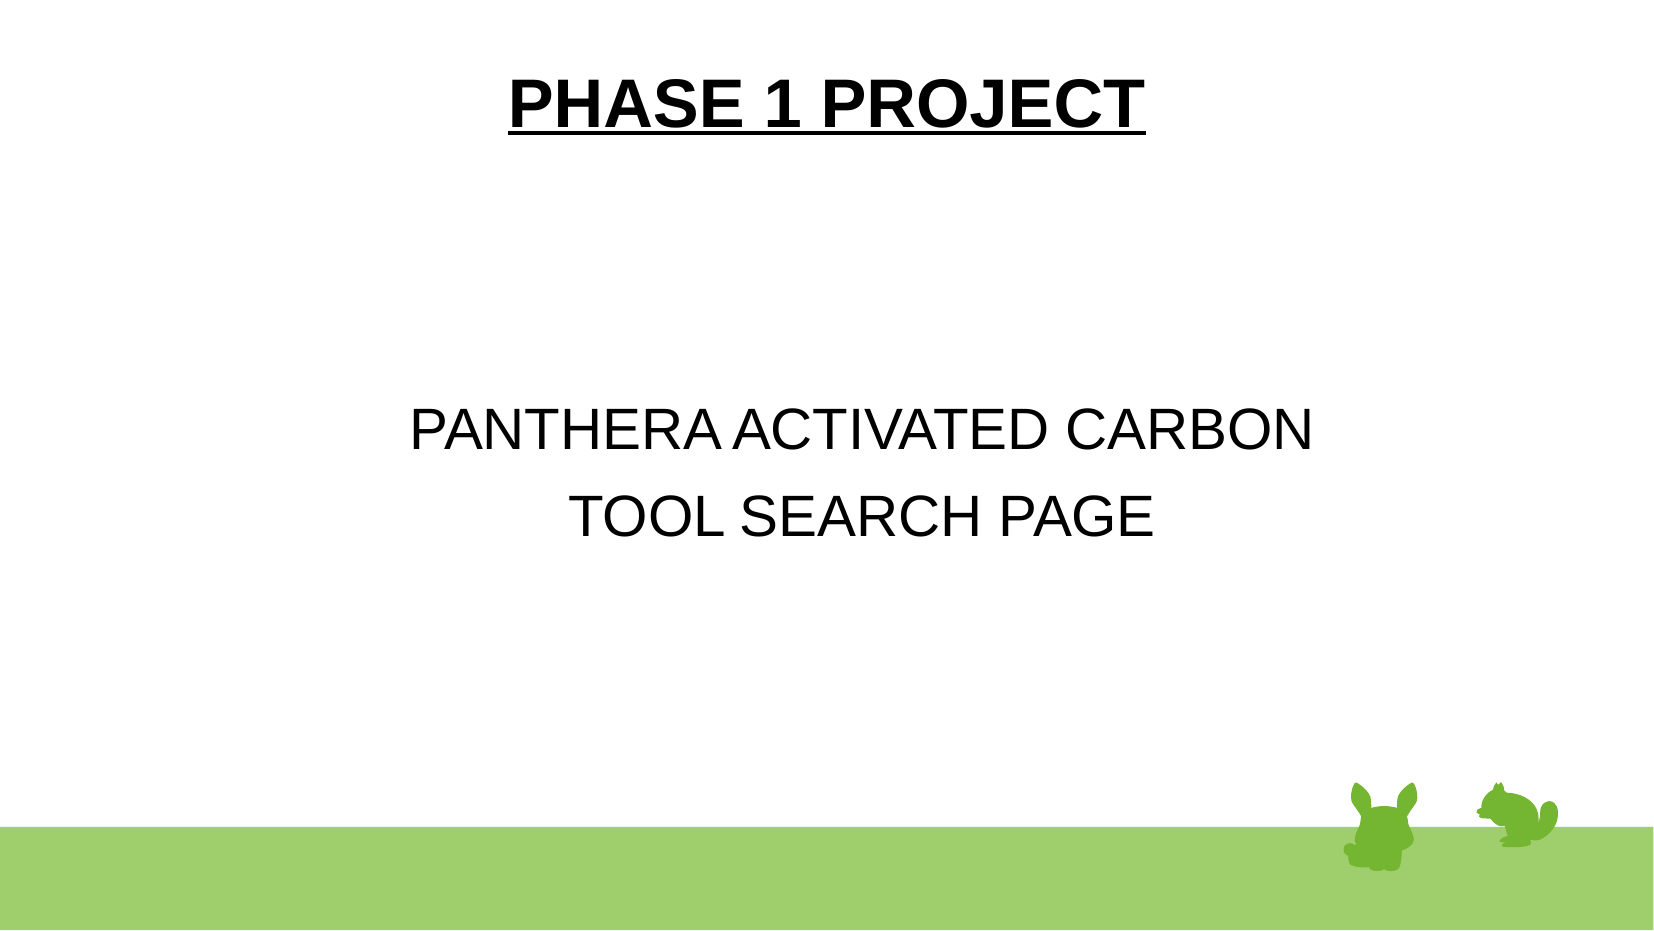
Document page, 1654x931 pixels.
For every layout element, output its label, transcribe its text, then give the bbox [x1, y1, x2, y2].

list PANTHERA ACTIVATED CARBON TOOL SEARCH PAGE [88, 206, 1565, 739]
title PHASE 1 PROJECT [88, 29, 1565, 178]
